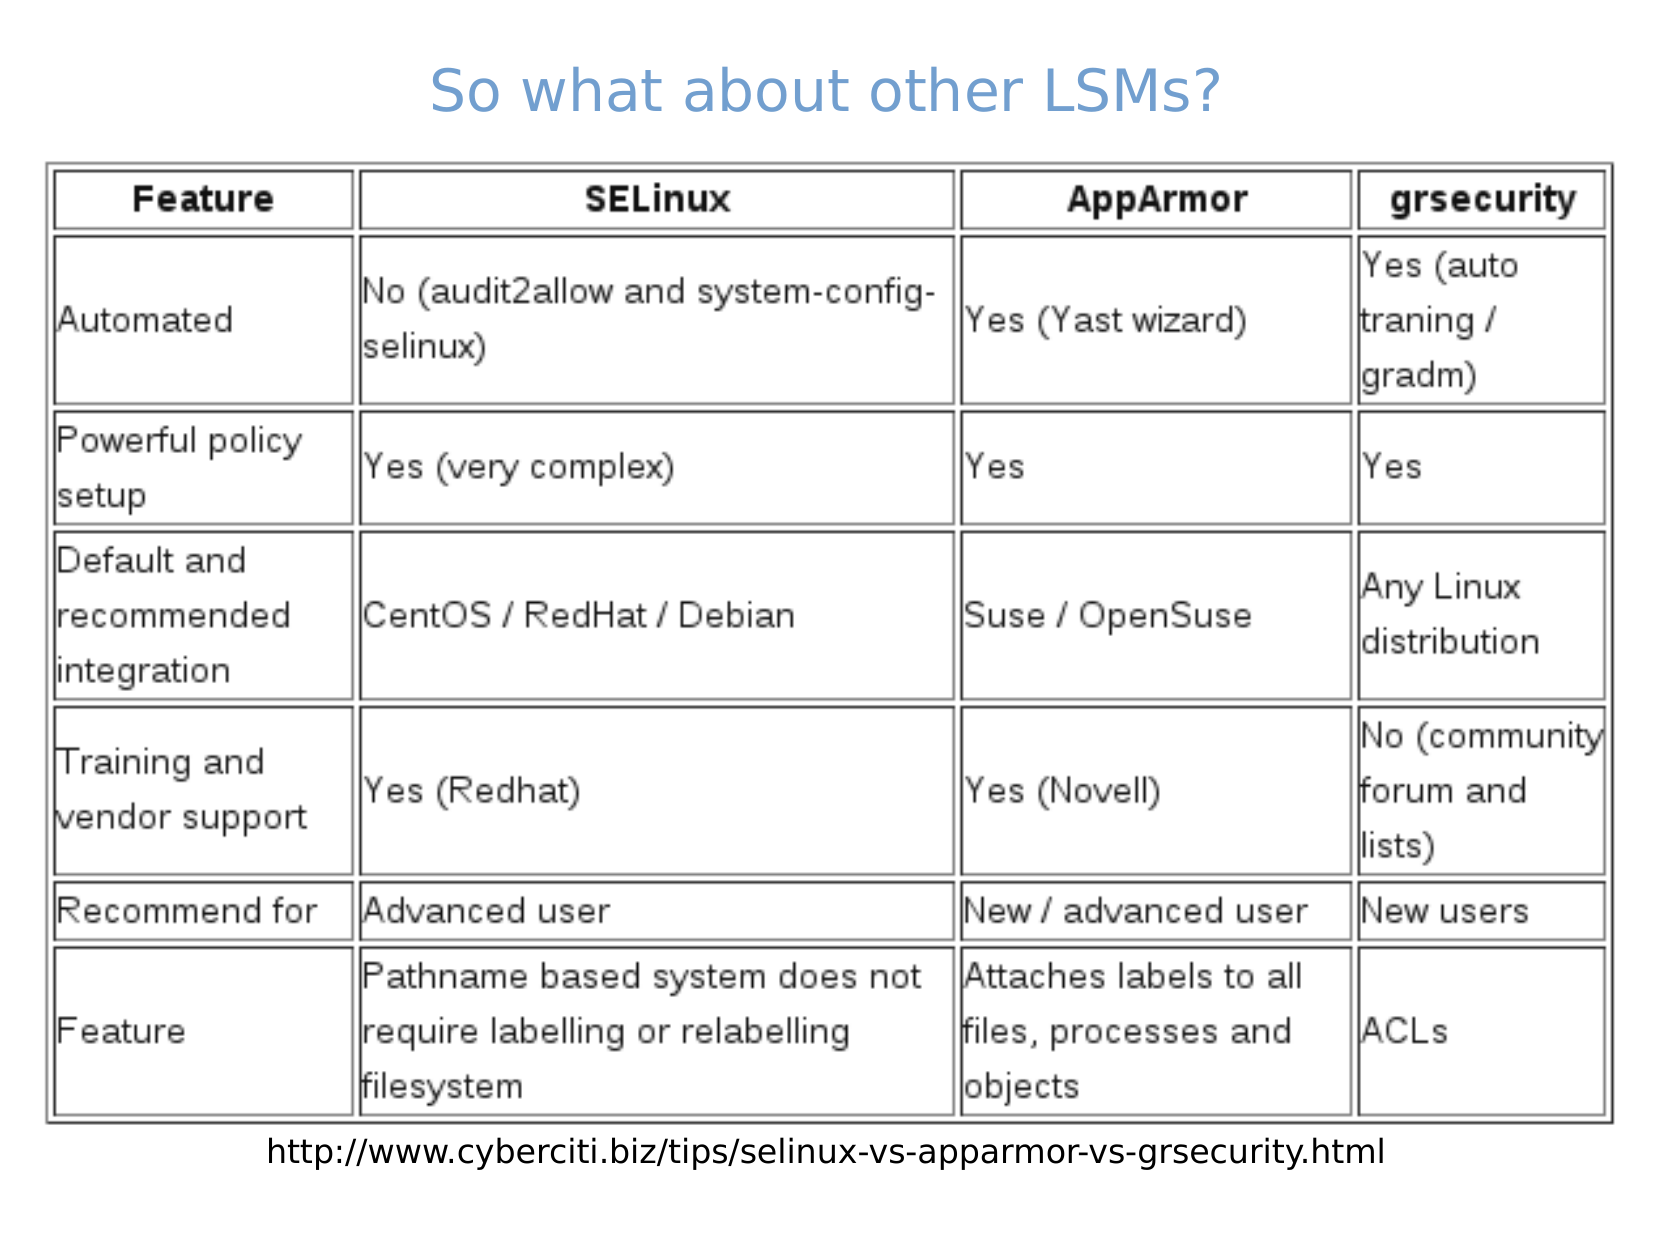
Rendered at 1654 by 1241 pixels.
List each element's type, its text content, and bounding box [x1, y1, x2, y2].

text_box So what about other LSMs? [414, 50, 1239, 133]
text_box http://www.cyberciti.biz/tips/selinux-vs-apparmor-vs-grsecurity.html [251, 1125, 1403, 1179]
picture [28, 147, 1625, 1138]
